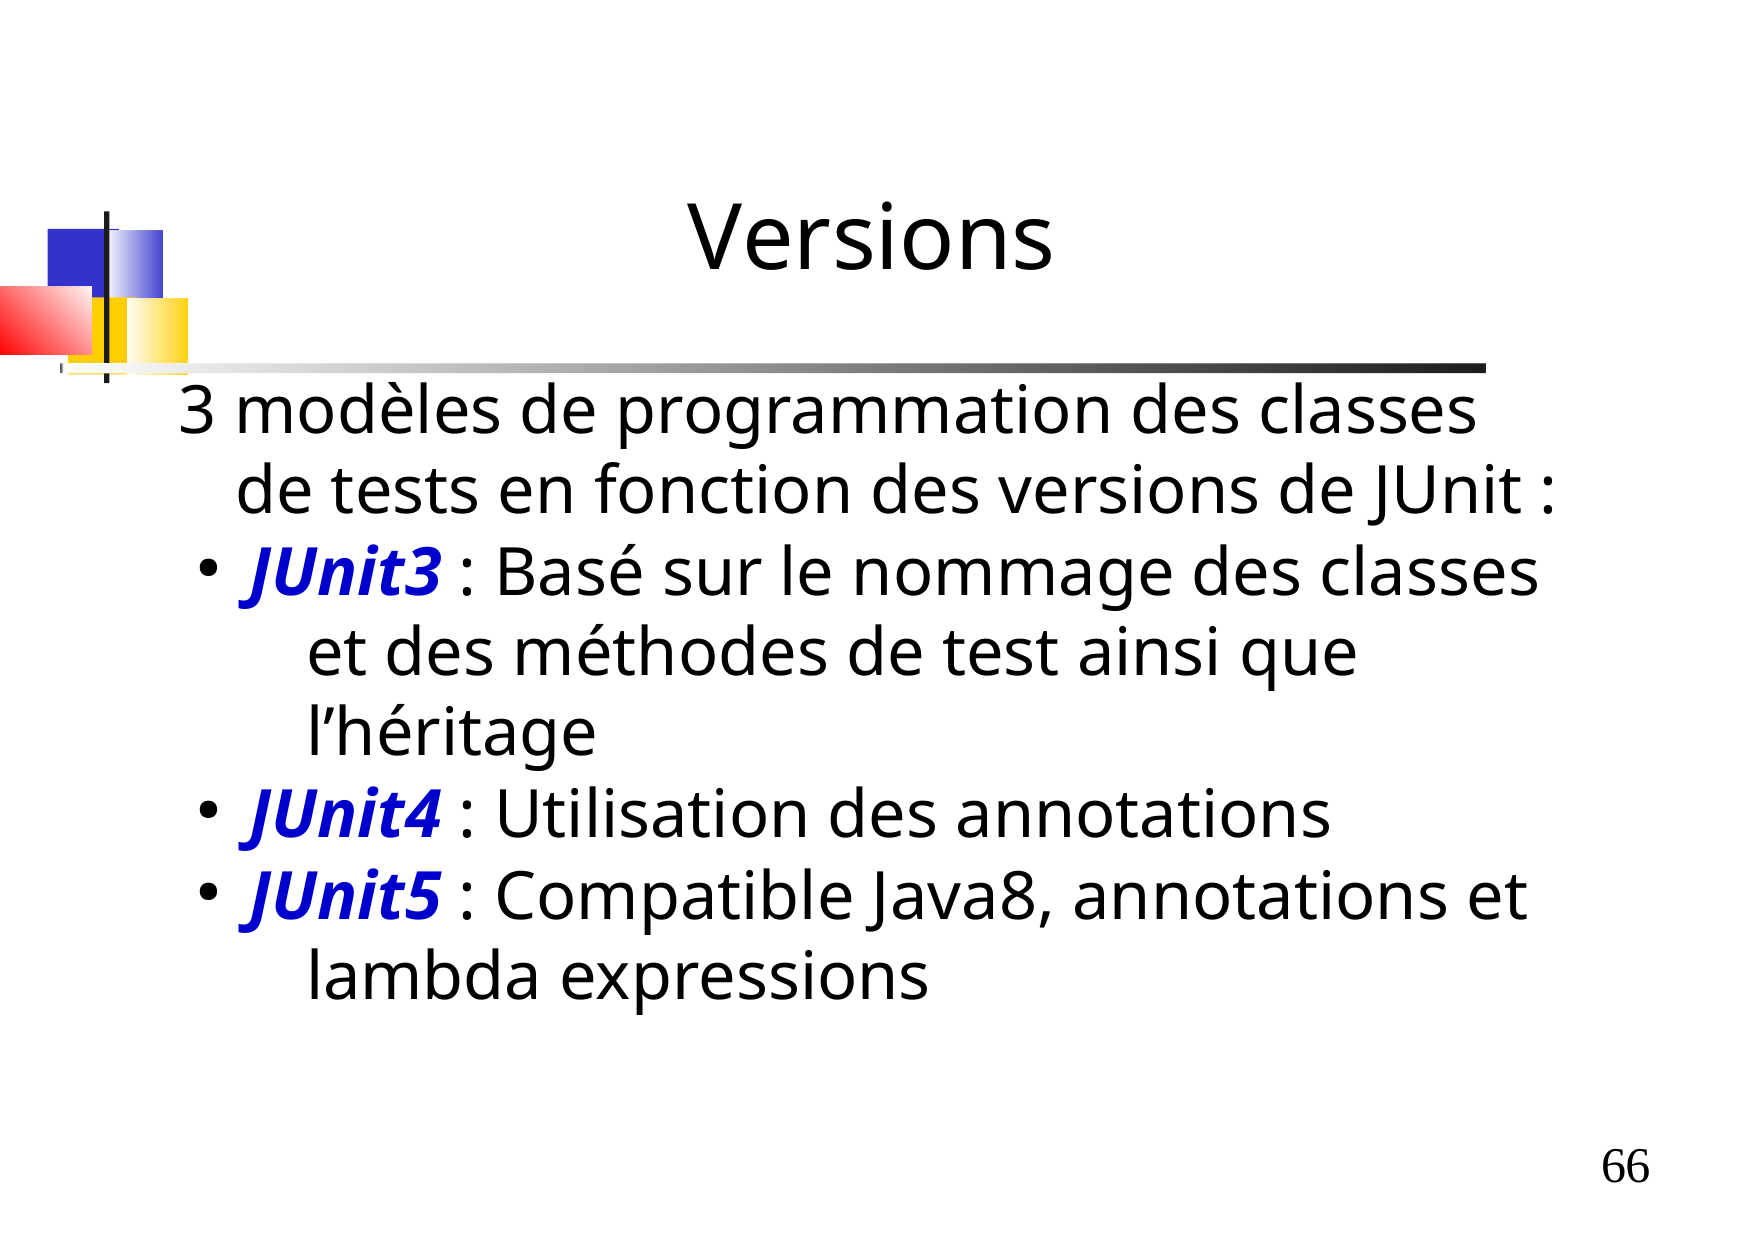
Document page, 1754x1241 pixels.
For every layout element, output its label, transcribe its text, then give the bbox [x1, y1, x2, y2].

list 3 modèles de programmation des classes de tests en fonction des versions de JUnit : JUnit3 : Basé sur le nommage des classes et des méthodes de test ainsi que l’héritage JUnit4 : Utilisation des annotations JUnit5 : Compatible Java8, annotations et lambda expressions [177, 365, 1563, 1094]
title Versions [179, 183, 1564, 393]
picture [0, 285, 92, 355]
slide_number 66 [1569, 1135, 1660, 1241]
picture [60, 229, 179, 384]
